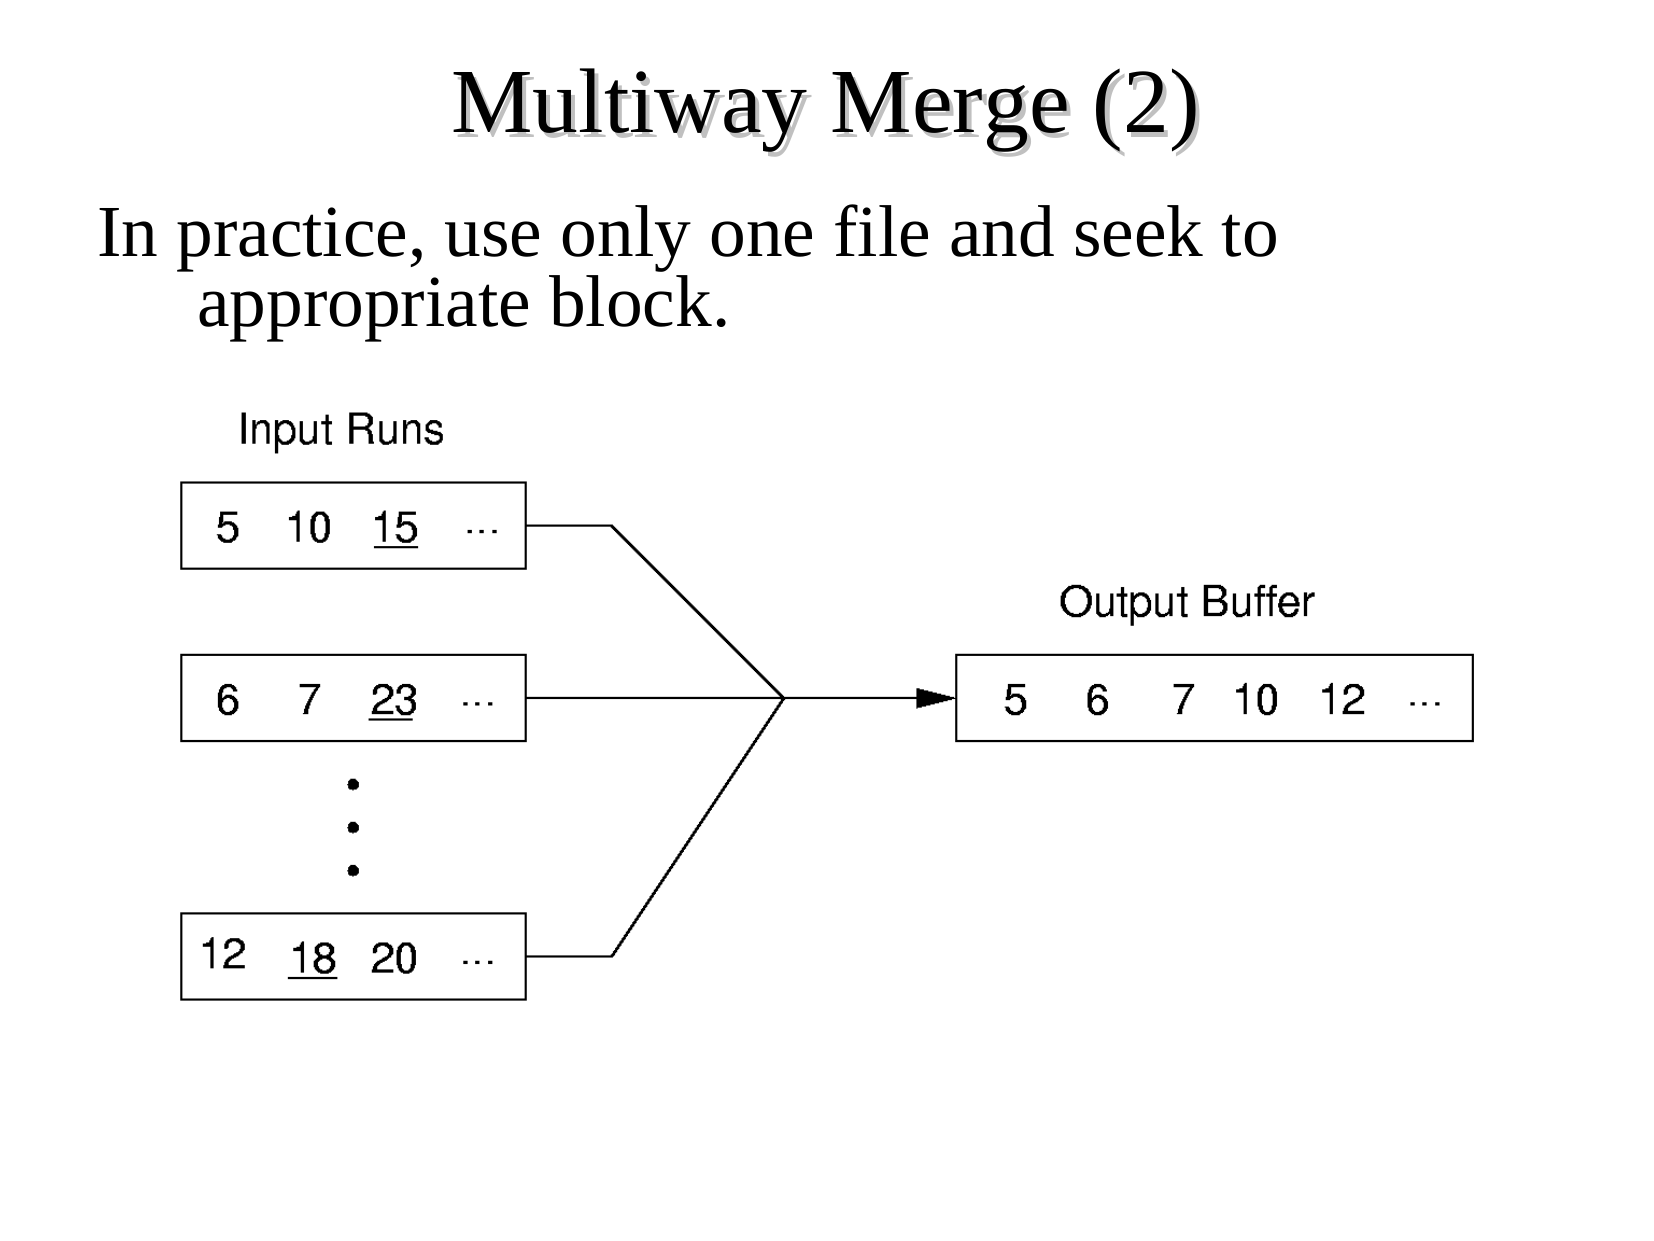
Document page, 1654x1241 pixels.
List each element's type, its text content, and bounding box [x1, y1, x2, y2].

title Multiway Merge (2) [82, 27, 1570, 166]
list In practice, use only one file and seek to appropriate block. [82, 192, 1570, 372]
picture [137, 371, 1513, 1044]
